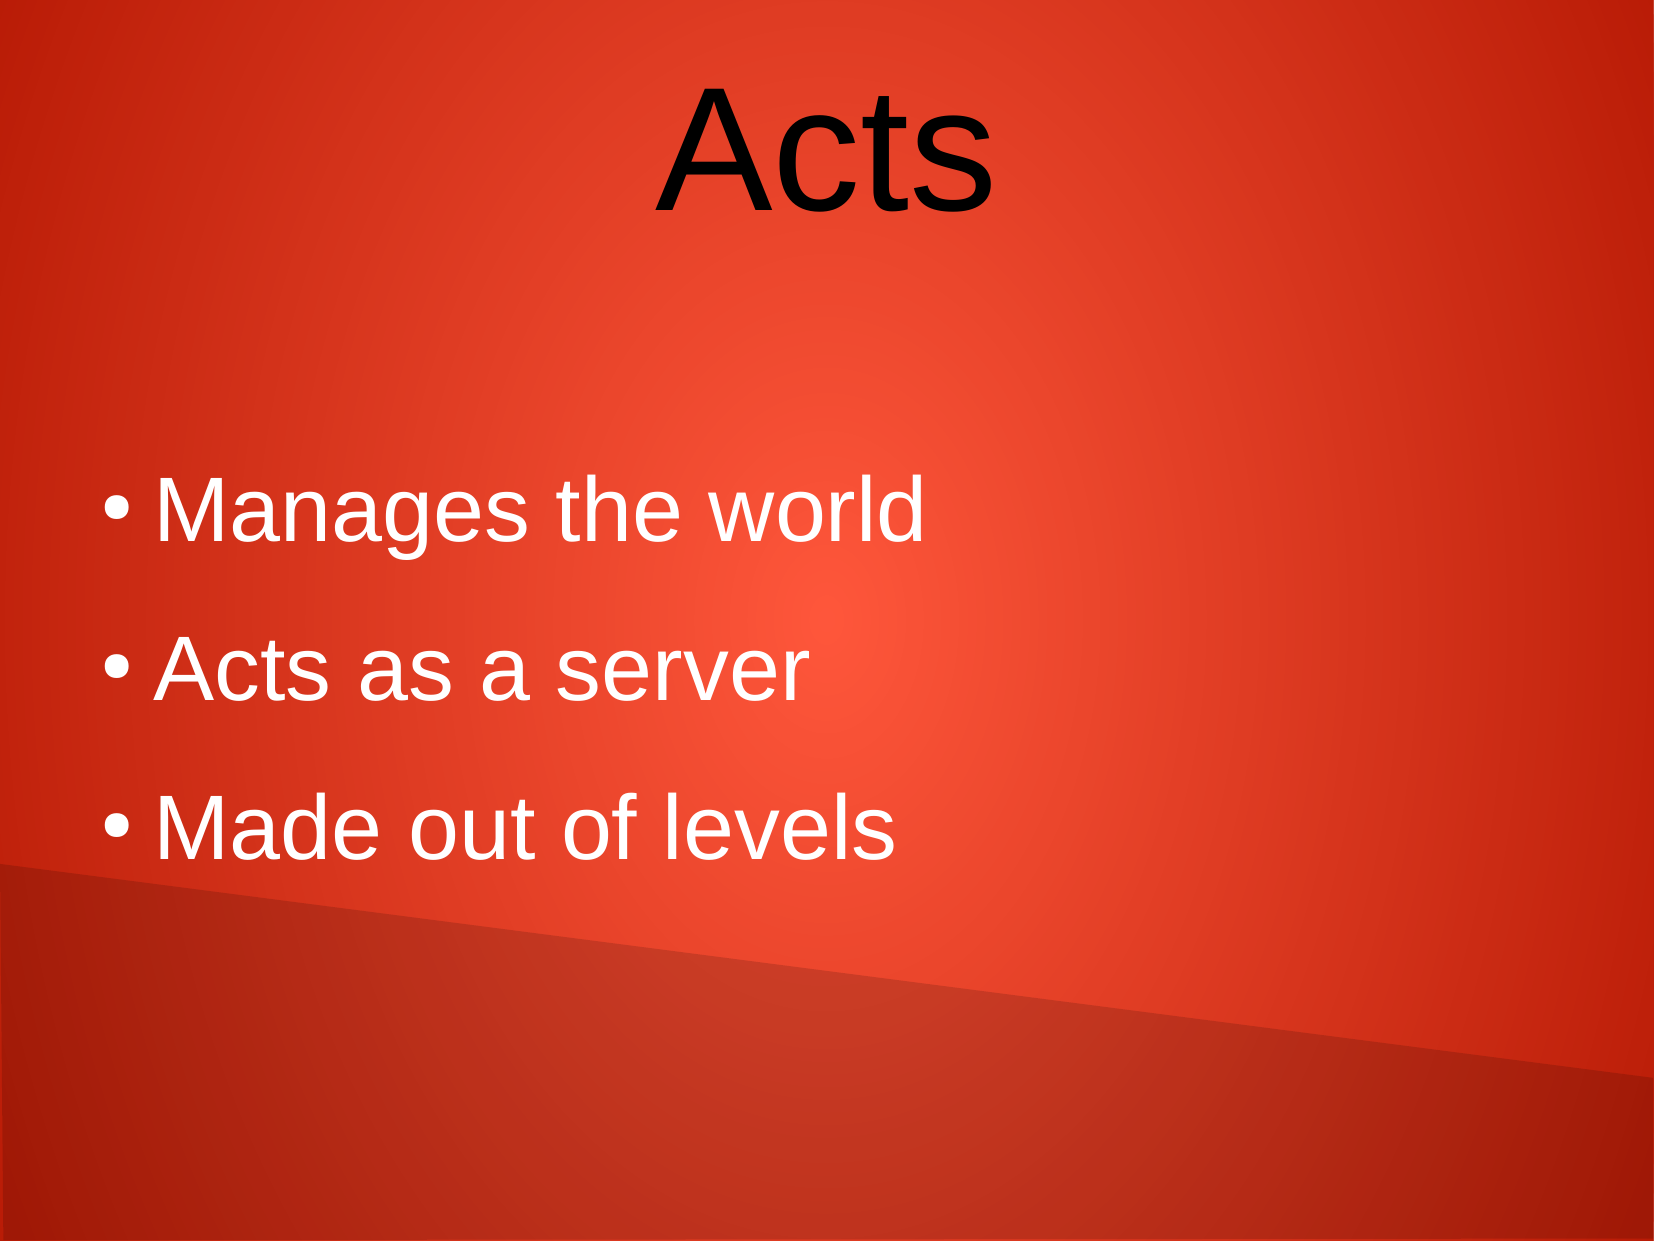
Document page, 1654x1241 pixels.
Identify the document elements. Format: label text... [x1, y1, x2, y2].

list Manages the world Acts as a server Made out of levels [82, 299, 1571, 1019]
title Acts [82, 47, 1571, 252]
